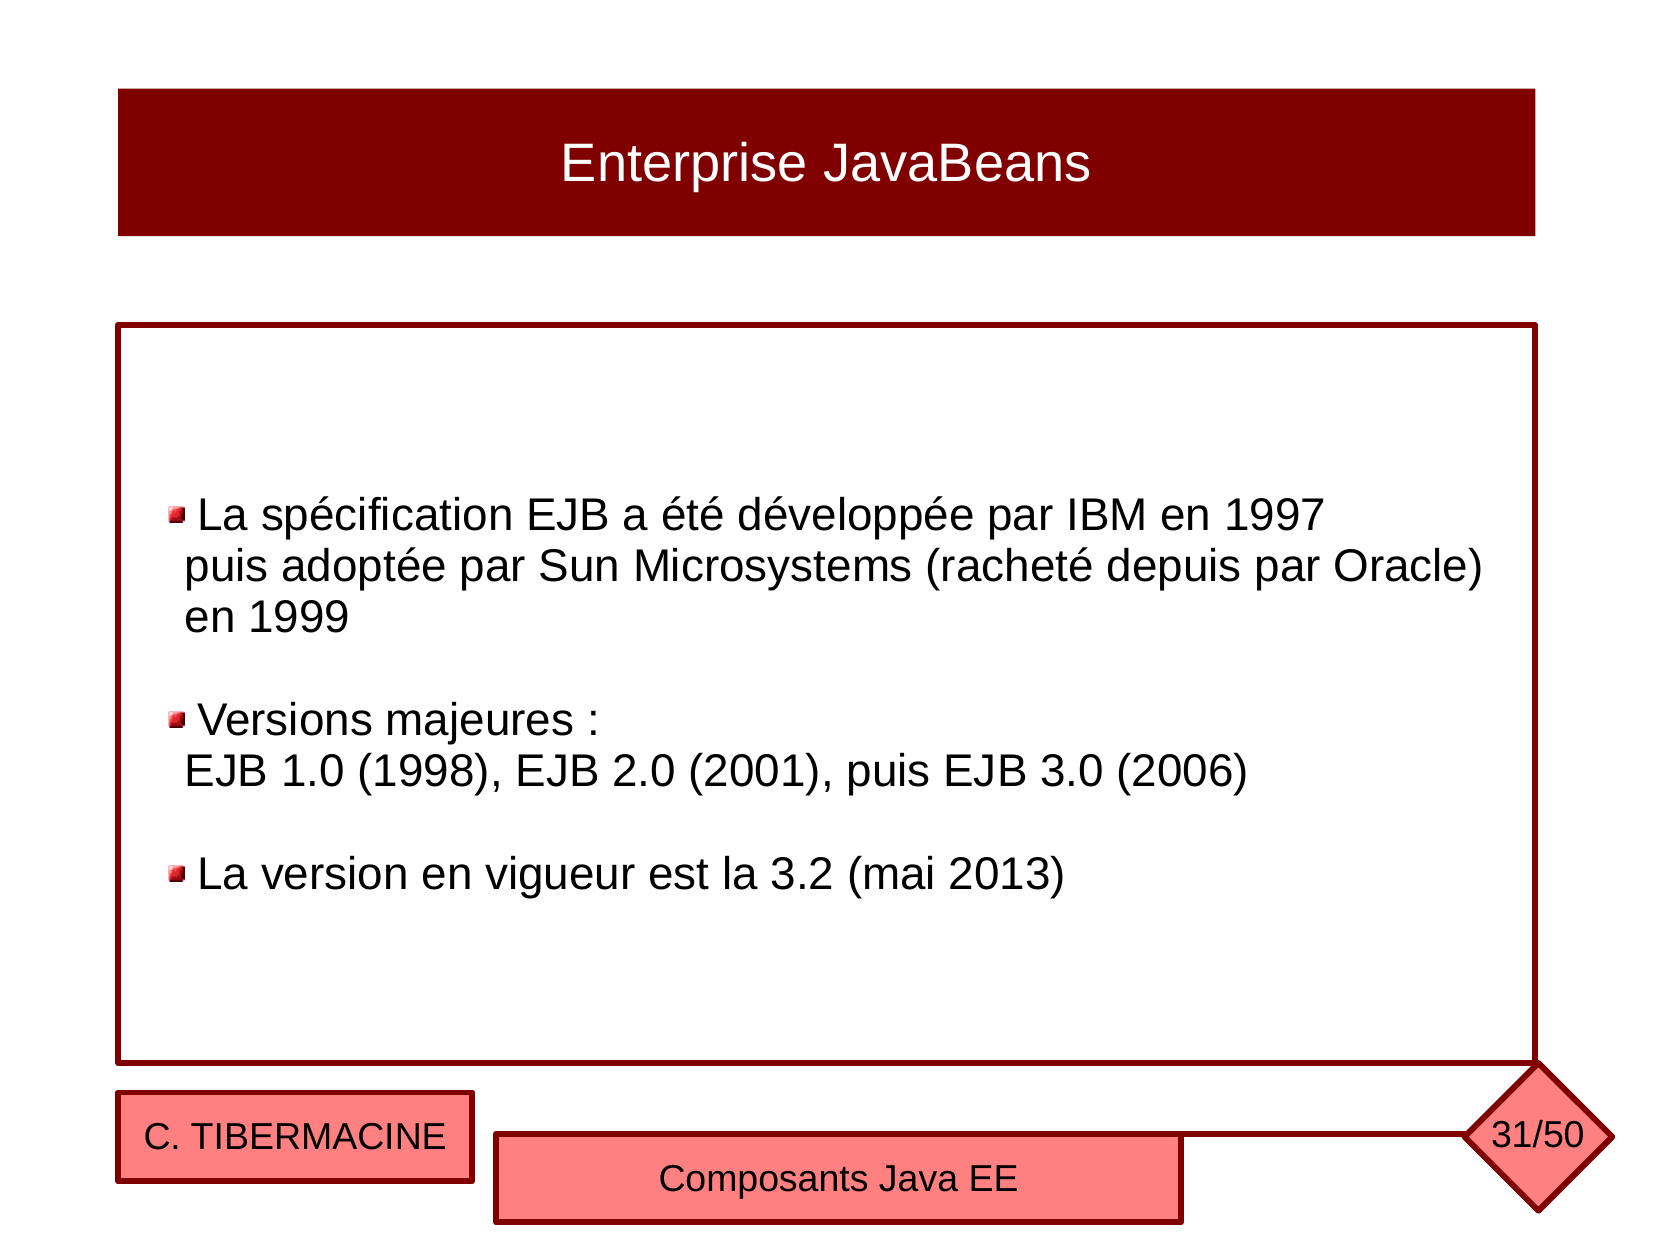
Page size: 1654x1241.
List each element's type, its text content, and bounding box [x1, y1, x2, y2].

text_box La spécification EJB a été développée par IBM en 1997 puis adoptée par Sun Microsystems (racheté depuis par Oracle) en 1999 Versions majeures : EJB 1.0 (1998), EJB 2.0 (2001), puis EJB 3.0 (2006) La version en vigueur est la 3.2 (mai 2013) [118, 324, 1536, 1063]
text_box Composants Java EE [496, 1133, 1182, 1223]
text_box [1495, 1062, 1582, 1106]
text_box Enterprise JavaBeans [118, 88, 1536, 237]
text_box [1464, 1125, 1476, 1149]
text_box C. TIBERMACINE [118, 1092, 473, 1182]
picture [168, 711, 185, 728]
picture [168, 506, 185, 523]
text_box [1533, 1206, 1544, 1211]
text_box [1607, 1131, 1613, 1143]
text_box <numéro>/50 [1476, 1106, 1607, 1206]
picture [168, 865, 185, 882]
